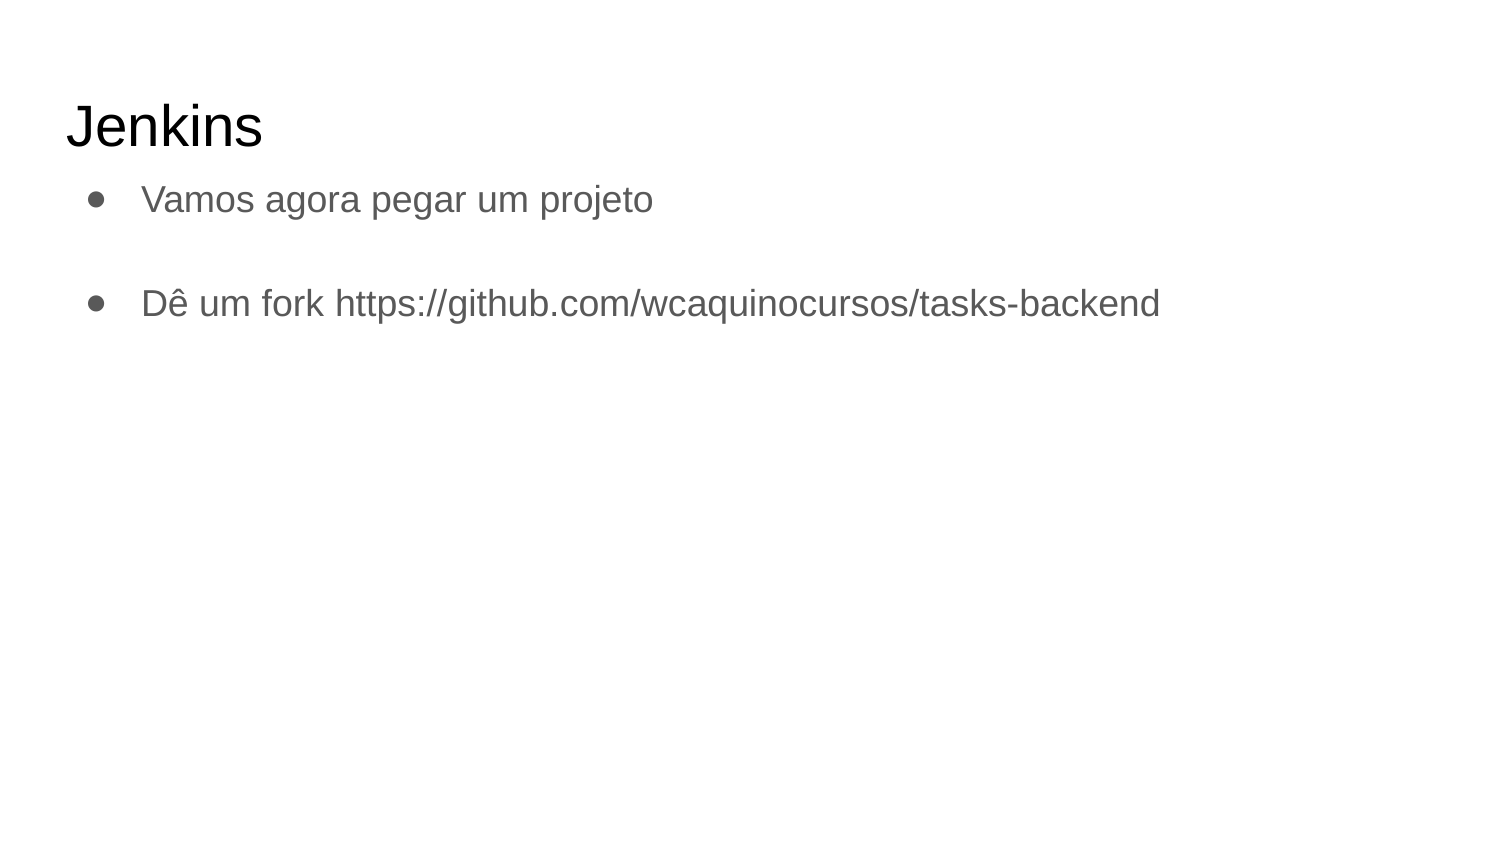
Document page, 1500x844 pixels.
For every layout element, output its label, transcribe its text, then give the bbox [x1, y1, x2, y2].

list Vamos agora pegar um projeto Dê um fork https://github.com/wcaquinocursos/tasks-backend [51, 153, 1489, 714]
title Jenkins [51, 72, 1449, 153]
